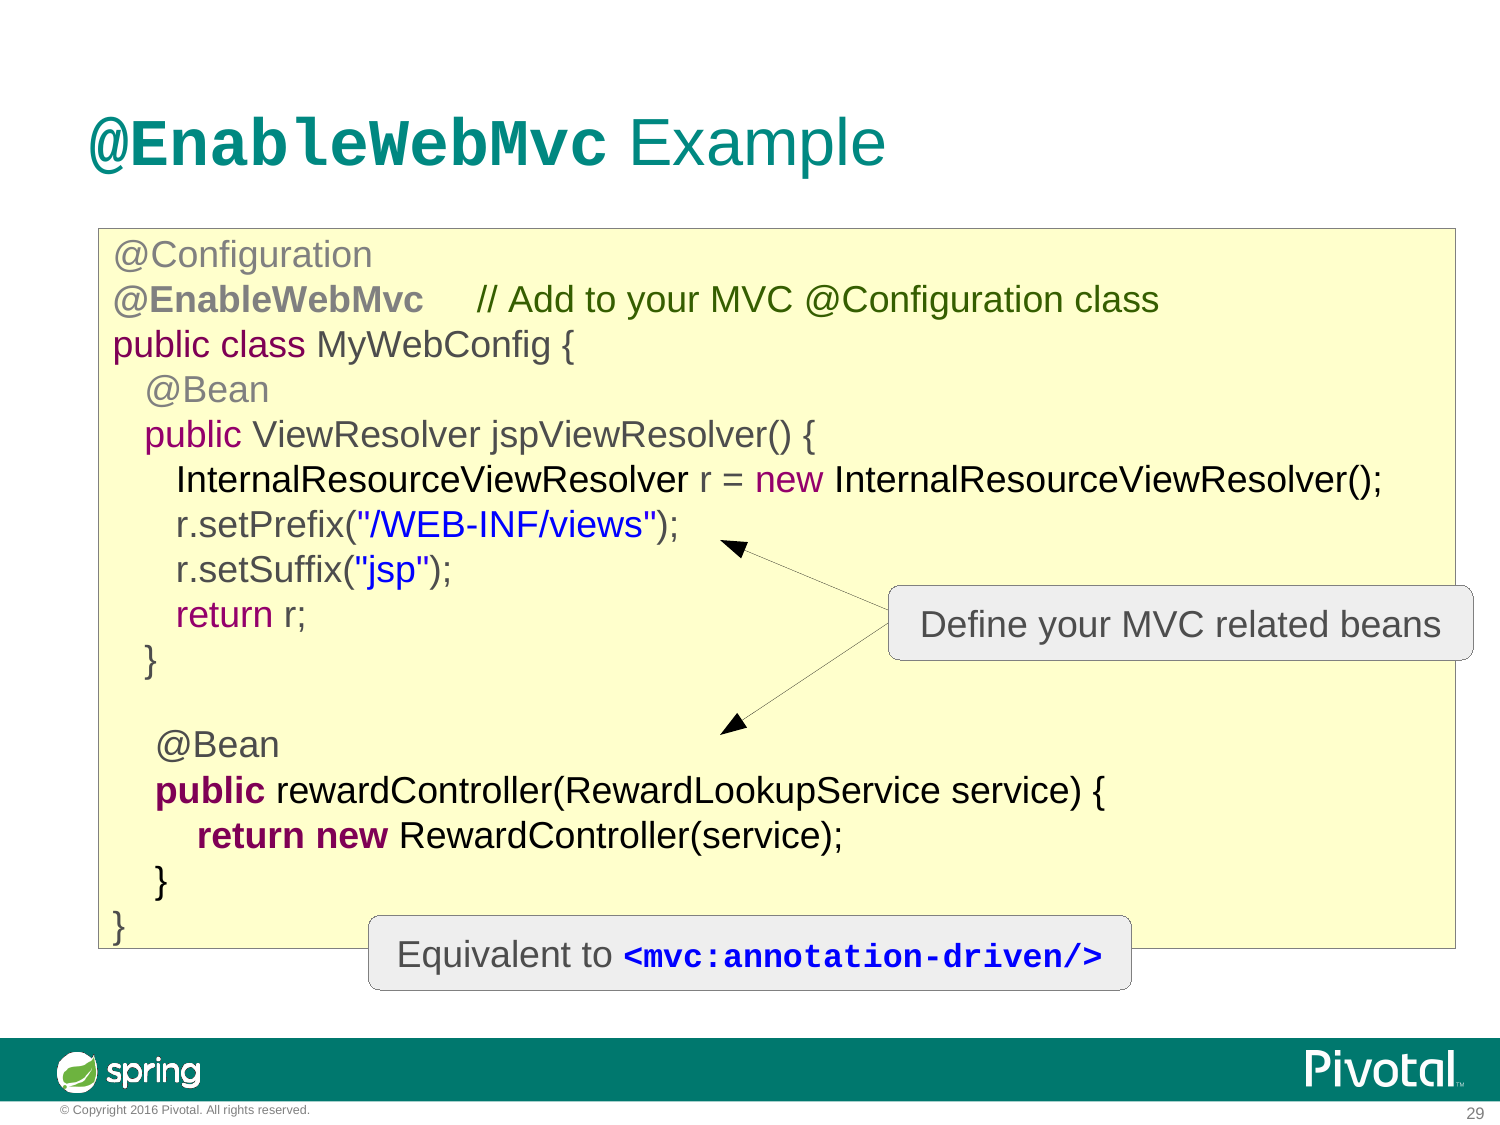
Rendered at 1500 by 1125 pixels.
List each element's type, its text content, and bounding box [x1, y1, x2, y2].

title @EnableWebMvc Example [75, 45, 1426, 233]
picture [32, 1041, 210, 1103]
text_box Define your MVC related beans [888, 585, 1474, 661]
picture [1306, 1050, 1464, 1087]
text_box Equivalent to <mvc:annotation-driven/> [368, 915, 1132, 991]
text_box @Configuration @EnableWebMvc // Add to your MVC @Configuration class public class MyWebConfig { @Bean public ViewResolver jspViewResolver() { InternalResourceViewResolver r = new InternalResourceViewResolver(); r.setPrefix("/WEB-INF/views"); r.setSuffix("jsp"); return r; } @Bean public rewardController(RewardLookupService service) { return new RewardController(service); } } [98, 228, 1456, 949]
